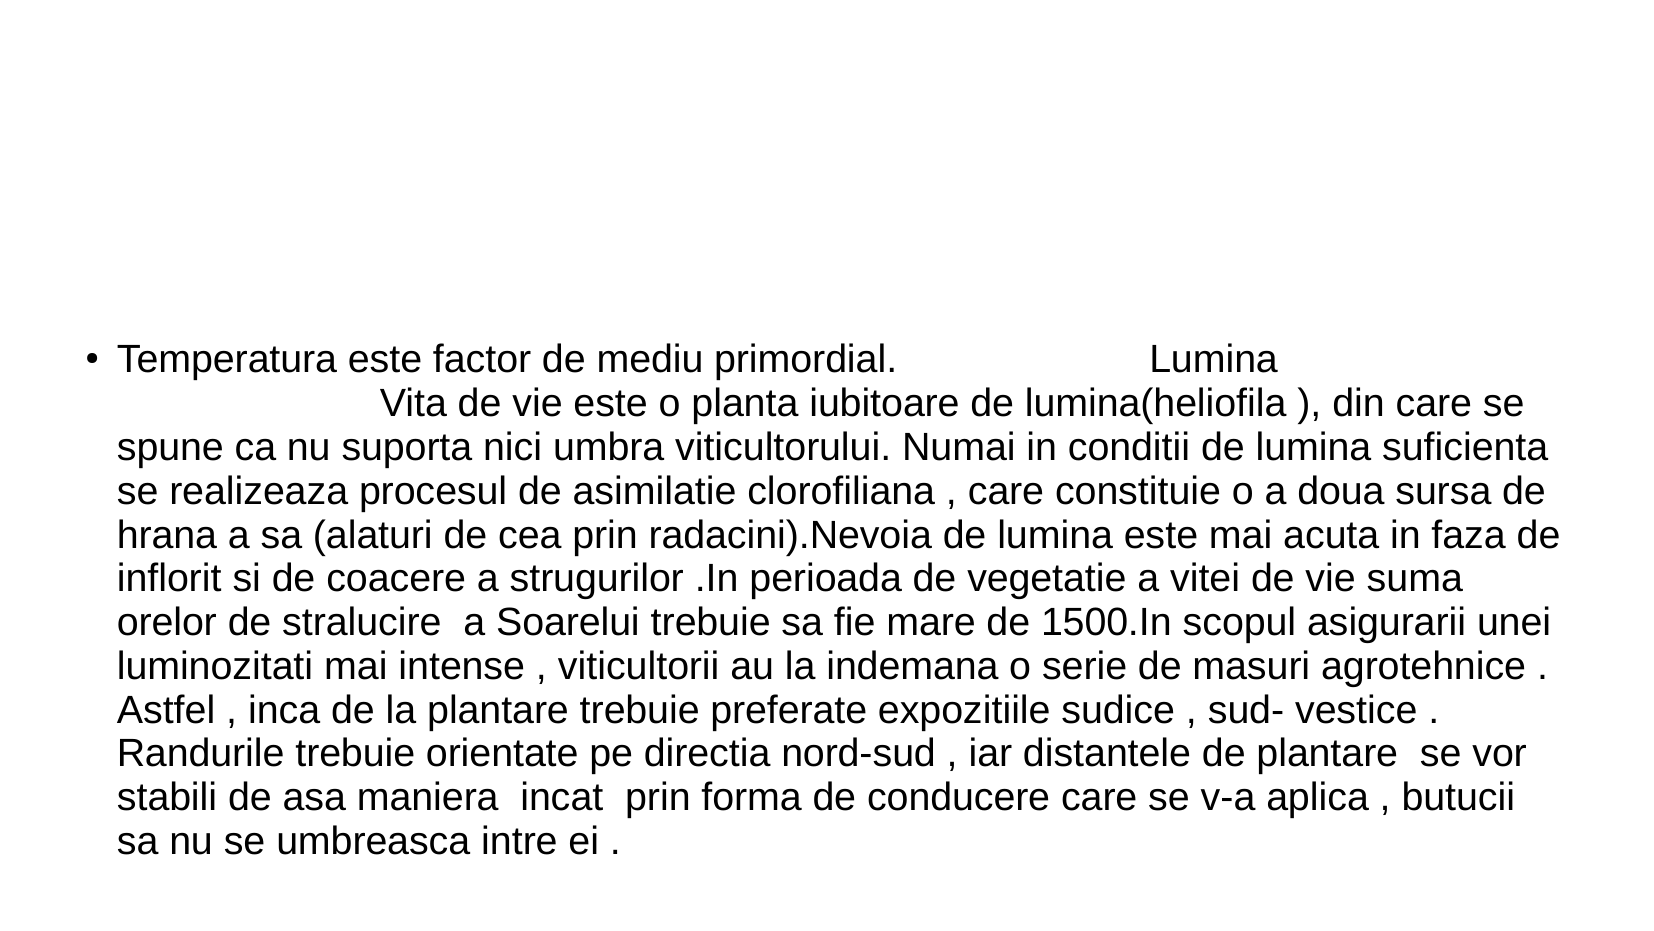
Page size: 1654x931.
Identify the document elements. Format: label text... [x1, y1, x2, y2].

list Temperatura este factor de mediu primordial. Lumina Vita de vie este o planta iubitoare de lumina(heliofila ), din care se spune ca nu suporta nici umbra viticultorului. Numai in conditii de lumina suficienta se realizeaza procesul de asimilatie clorofiliana , care constituie o a doua sursa de hrana a sa (alaturi de cea prin radacini).Nevoia de lumina este mai acuta in faza de inflorit si de coacere a strugurilor .In perioada de vegetatie a vitei de vie suma orelor de stralucire a Soarelui trebuie sa fie mare de 1500.In scopul asigurarii unei luminozitati mai intense , viticultorii au la indemana o serie de masuri agrotehnice . Astfel , inca de la plantare trebuie preferate expozitiile sudice , sud- vestice . Randurile trebuie orientate pe directia nord-sud , iar distantele de plantare se vor stabili de asa maniera incat prin forma de conducere care se v-a aplica , butucii sa nu se umbreasca intre ei . [75, 337, 1564, 877]
